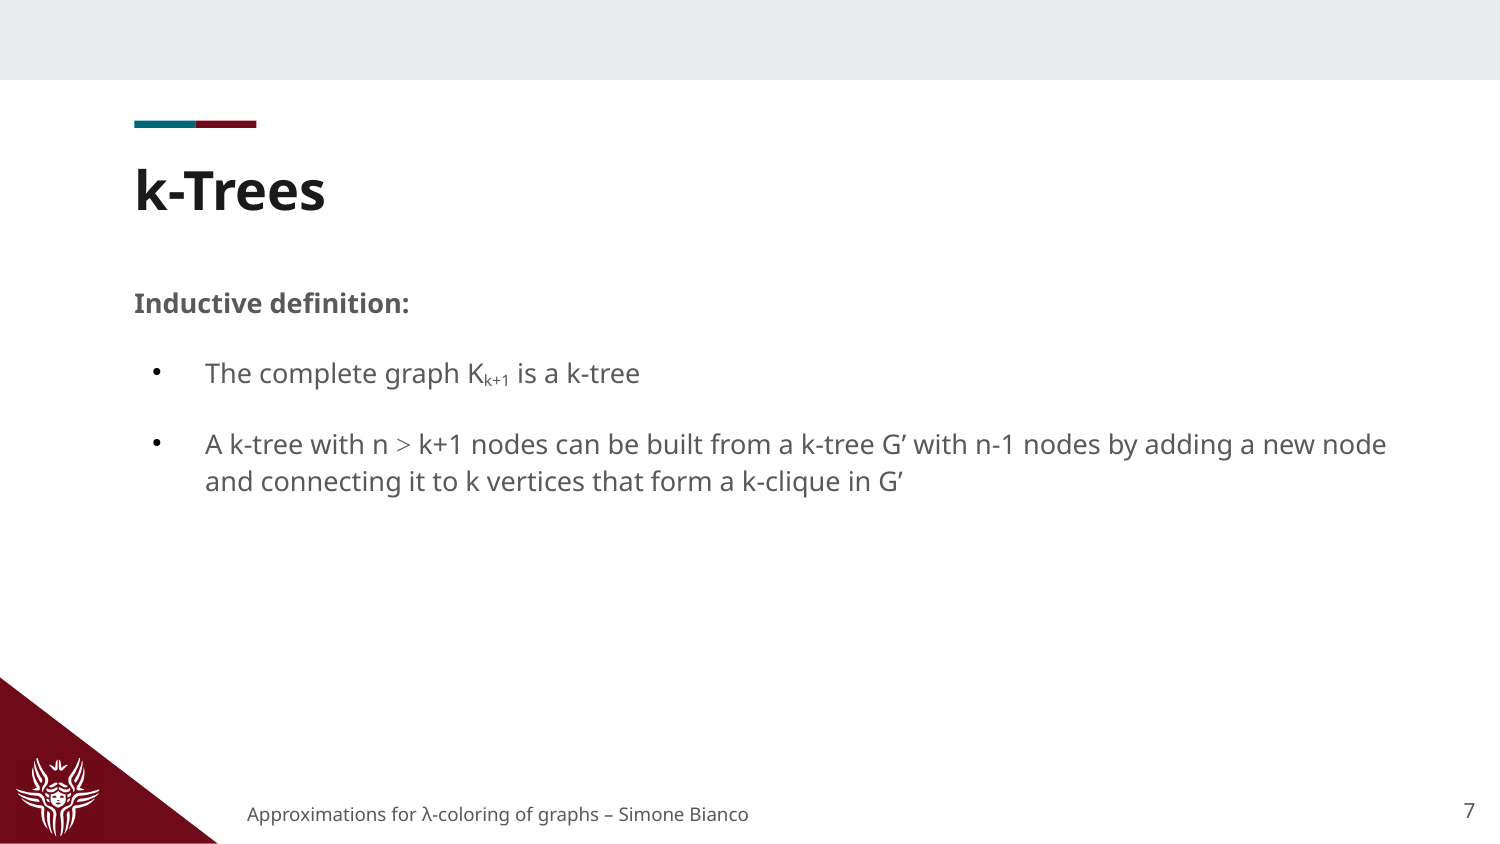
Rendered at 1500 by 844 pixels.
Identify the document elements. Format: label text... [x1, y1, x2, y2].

title k-Trees [119, 141, 1381, 230]
text_box Approximations for λ-coloring of graphs – Simone Bianco [232, 783, 1193, 839]
picture [16, 758, 100, 839]
slide_number <number> [1400, 779, 1491, 844]
list Inductive definition: The complete graph Kk+1 is a k-tree A k-tree with n > k+1 nodes can be built from a k-tree G’ with n-1 nodes by adding a new node and connecting it to k vertices that form a k-clique in G’ [119, 266, 1418, 637]
